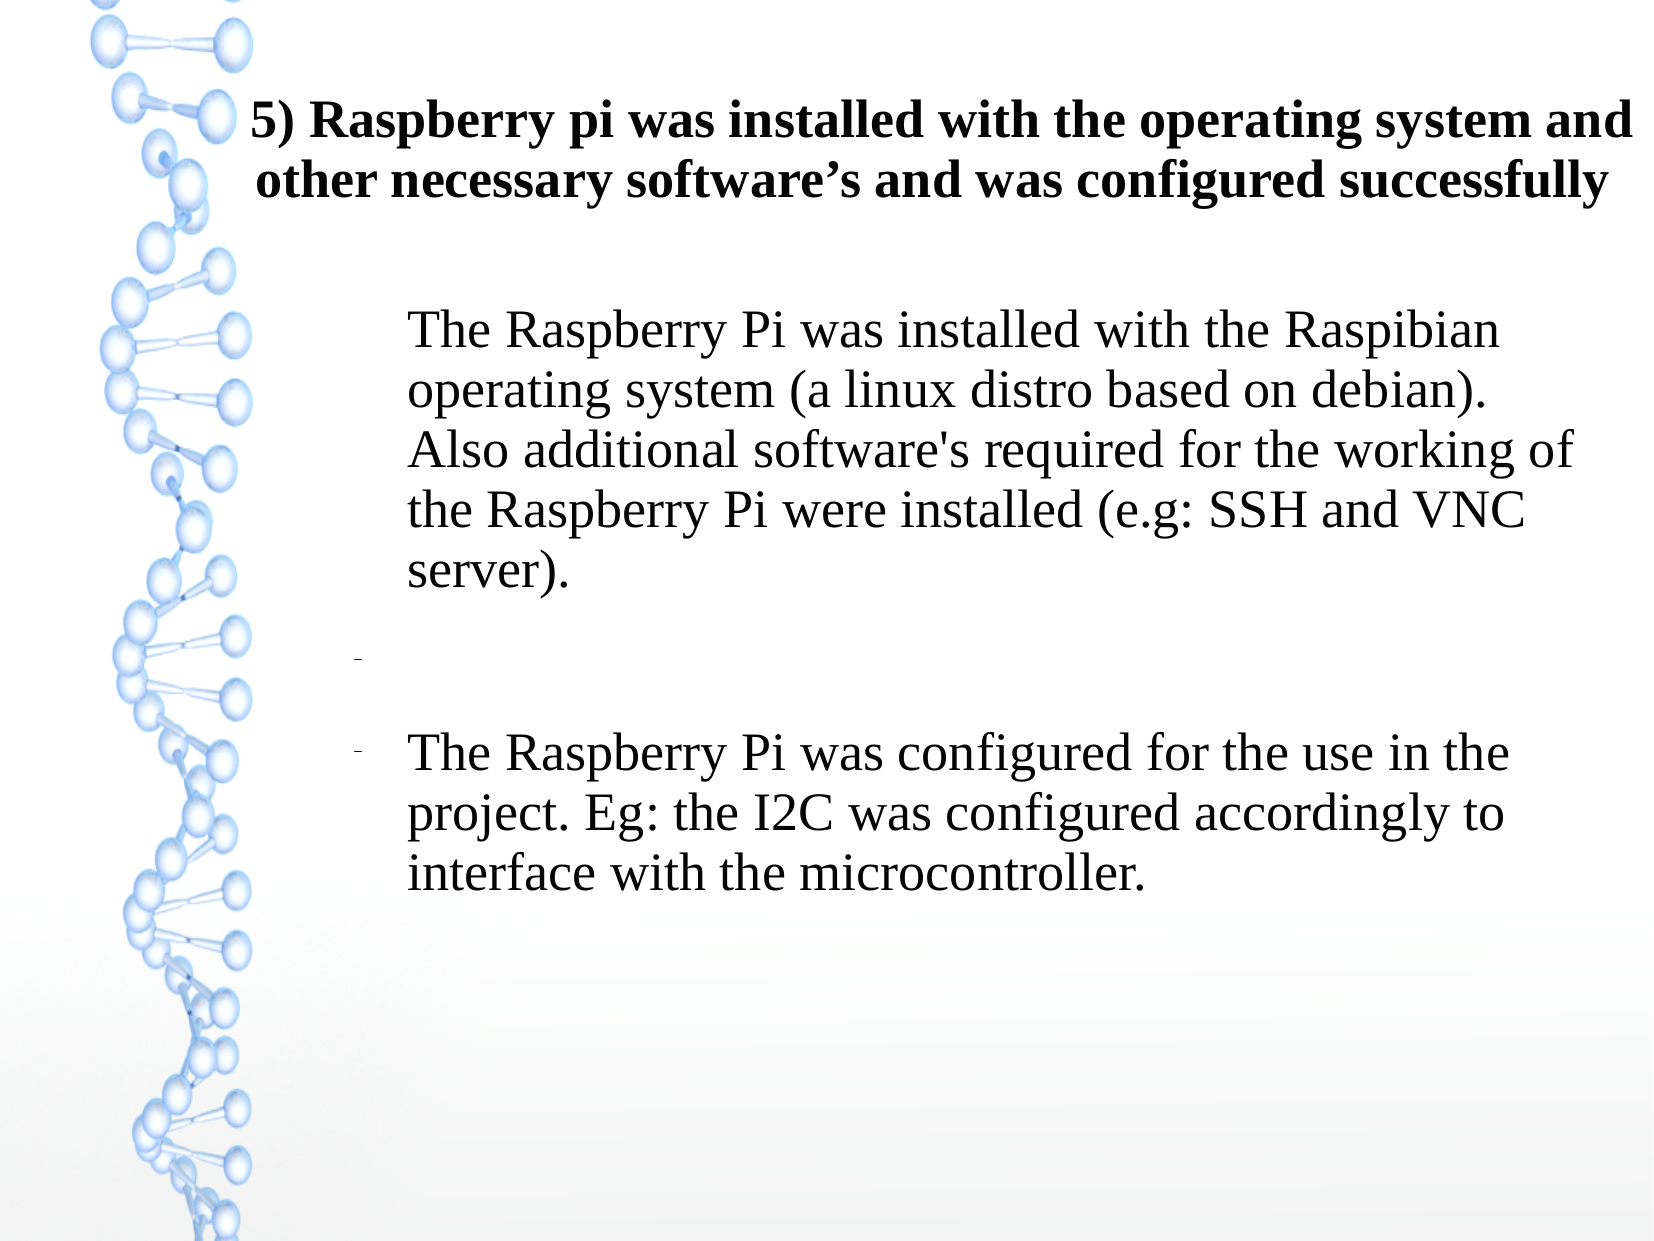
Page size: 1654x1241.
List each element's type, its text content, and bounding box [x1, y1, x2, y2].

list The Raspberry Pi was installed with the Raspibian operating system (a linux distro based on debian). Also additional software's required for the working of the Raspberry Pi were installed (e.g: SSH and VNC server). The Raspberry Pi was configured for the use in the project. Eg: the I2C was configured accordingly to interface with the microcontroller. [265, 299, 1595, 1019]
title 5) Raspberry pi was installed with the operating system and other necessary software’s and was configured successfully [212, 47, 1654, 252]
picture [0, 0, 1654, 1241]
